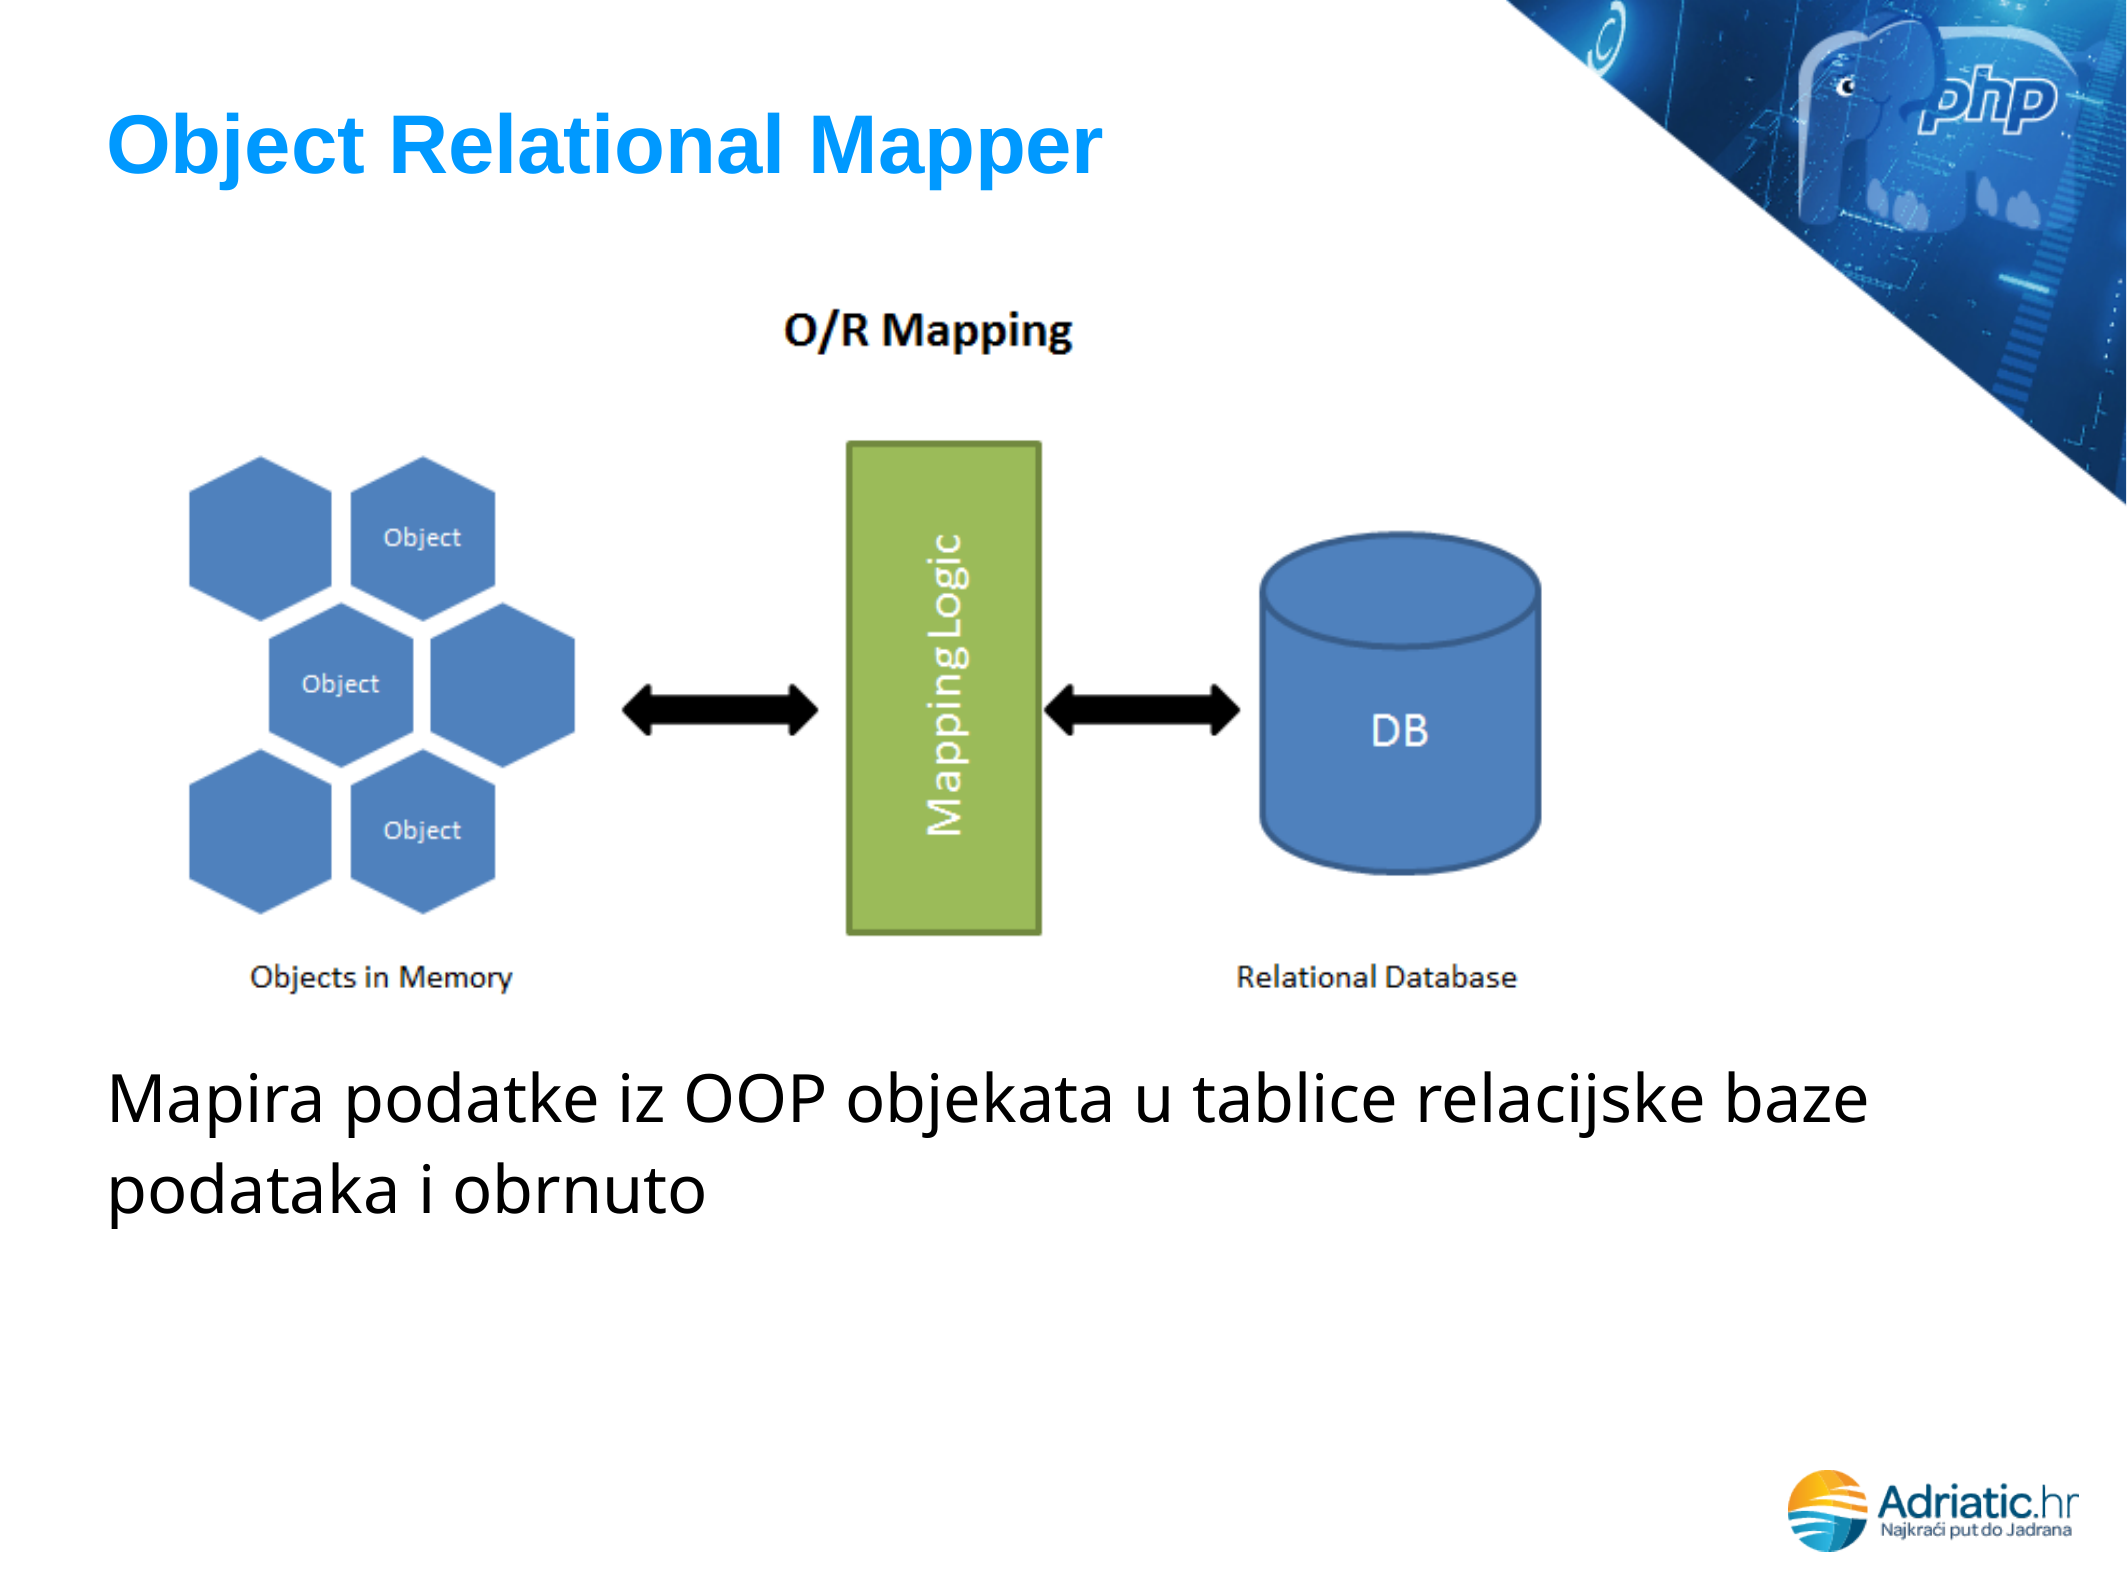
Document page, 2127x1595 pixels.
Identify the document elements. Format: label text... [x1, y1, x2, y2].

title Object Relational Mapper [106, 70, 1630, 219]
picture [1788, 1470, 2079, 1552]
list Mapira podatke iz OOP objekata u tablice relacijske baze podataka i obrnuto [106, 1051, 2020, 1452]
picture [106, 0, 2127, 1044]
